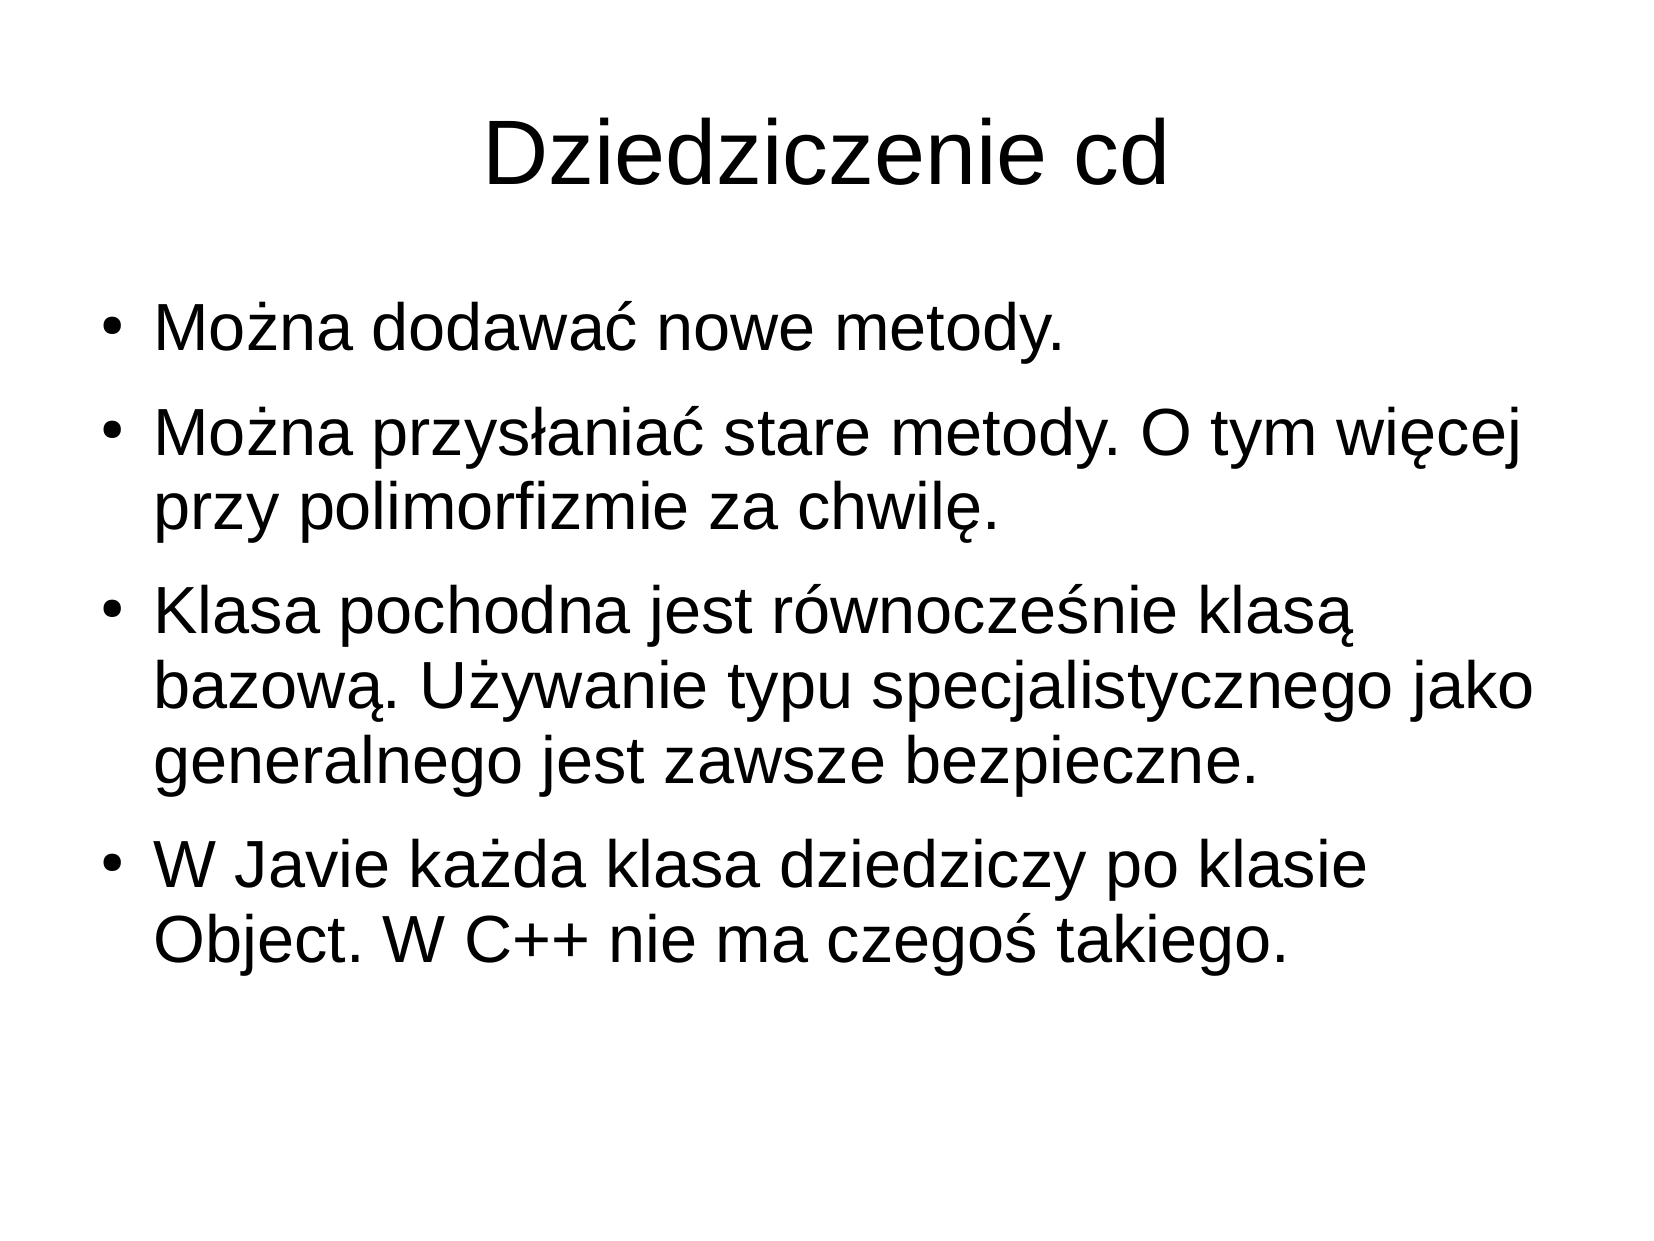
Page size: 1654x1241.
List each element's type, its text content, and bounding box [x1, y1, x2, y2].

title Dziedziczenie cd [82, 49, 1571, 257]
list Można dodawać nowe metody. Można przysłaniać stare metody. O tym więcej przy polimorfizmie za chwilę. Klasa pochodna jest równocześnie klasą bazową. Używanie typu specjalistycznego jako generalnego jest zawsze bezpieczne. W Javie każda klasa dziedziczy po klasie Object. W C++ nie ma czegoś takiego. [82, 290, 1571, 1010]
